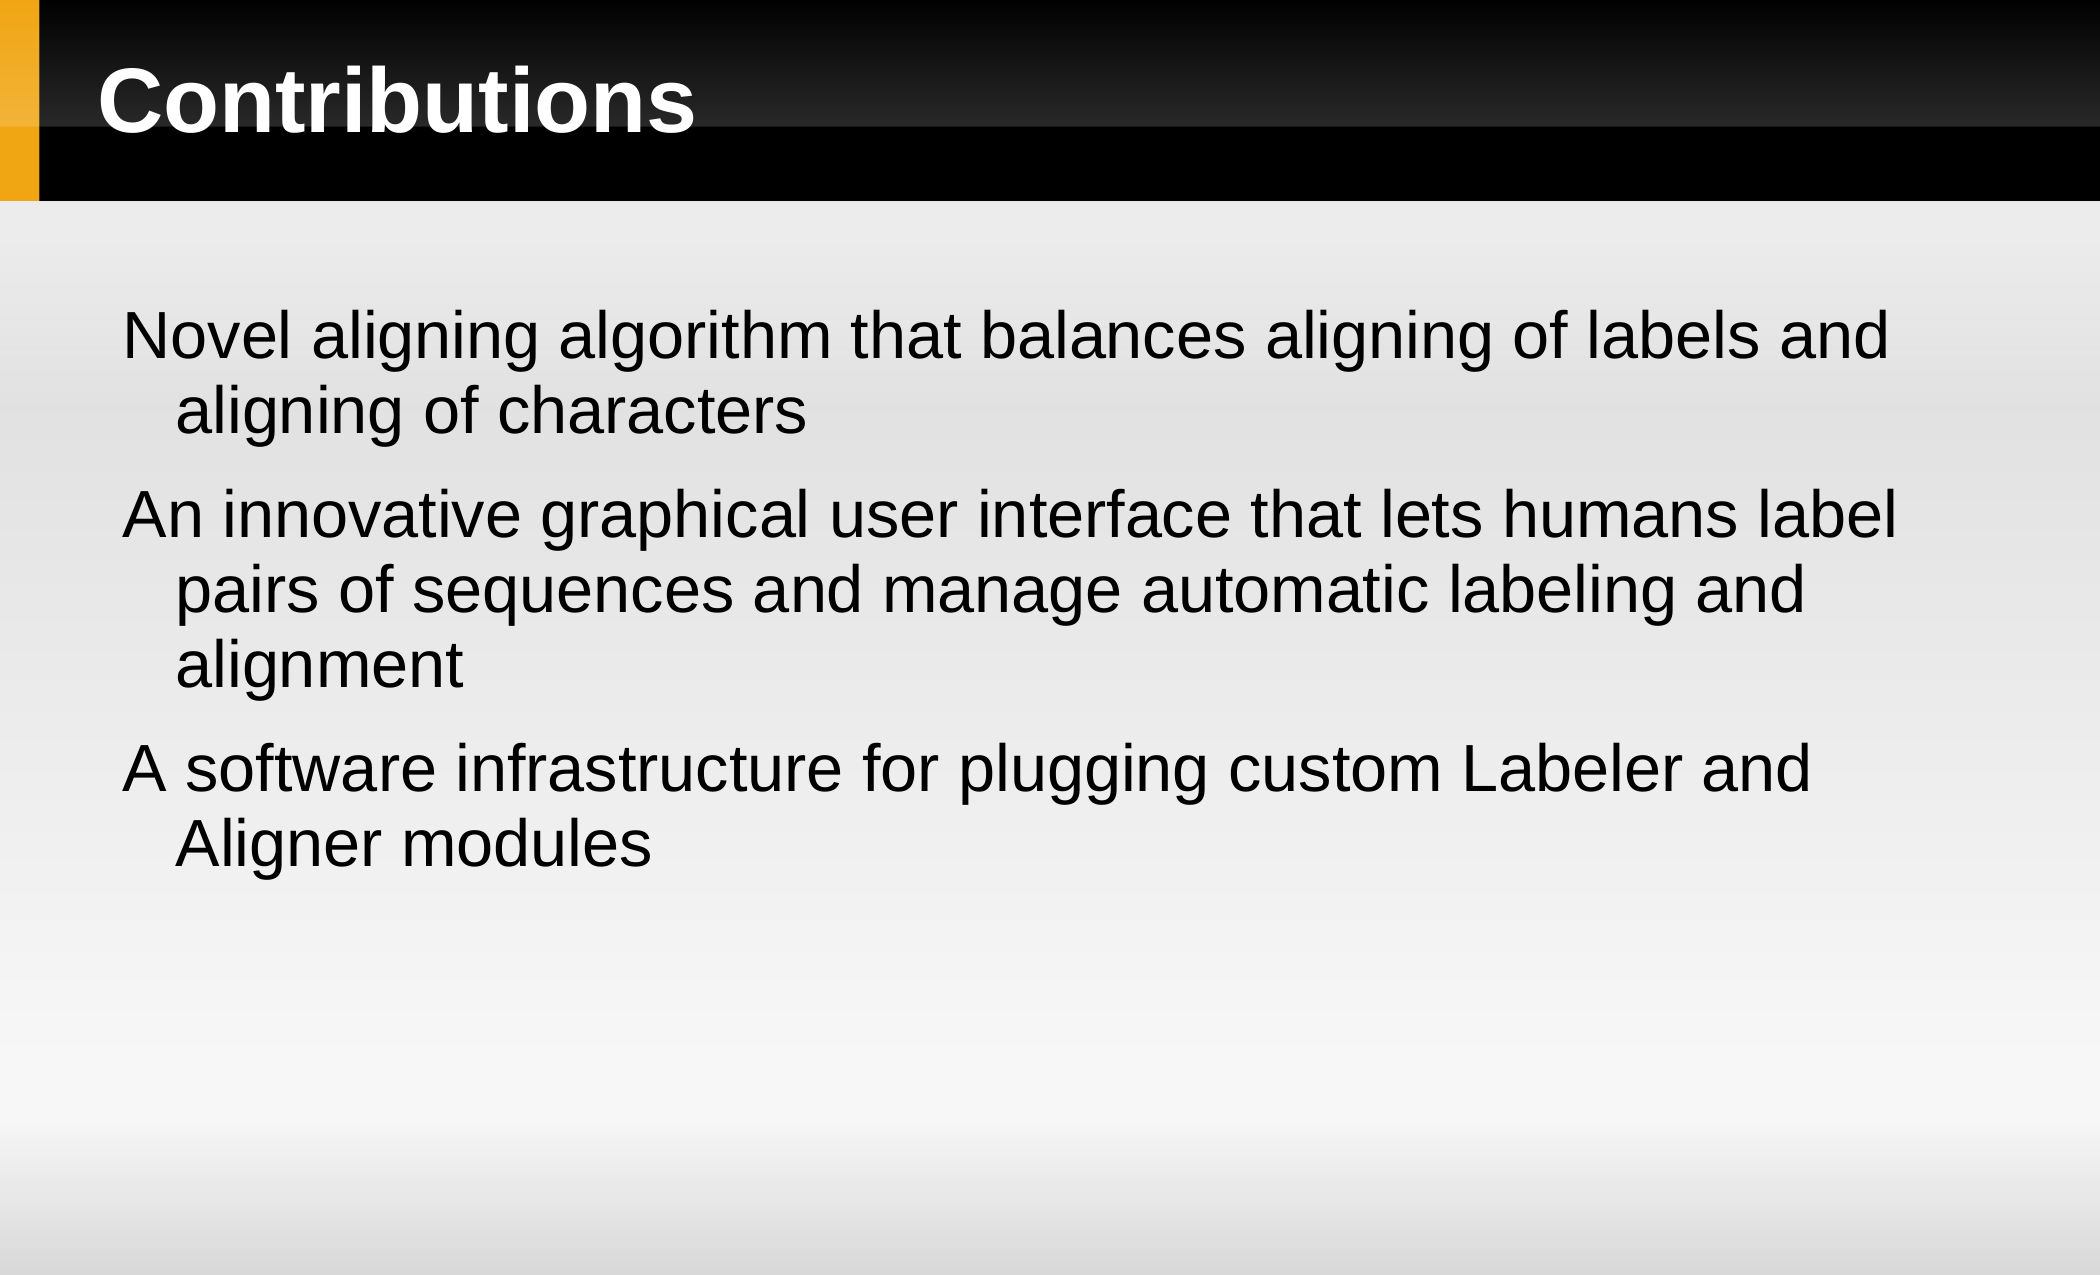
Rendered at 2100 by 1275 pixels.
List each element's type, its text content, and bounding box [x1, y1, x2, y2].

title Contributions [97, 19, 1988, 183]
list Novel aligning algorithm that balances aligning of labels and aligning of characters An innovative graphical user interface that lets humans label pairs of sequences and manage automatic labeling and alignment A software infrastructure for plugging custom Labeler and Aligner modules [104, 298, 1995, 1140]
picture [0, 0, 2100, 1275]
